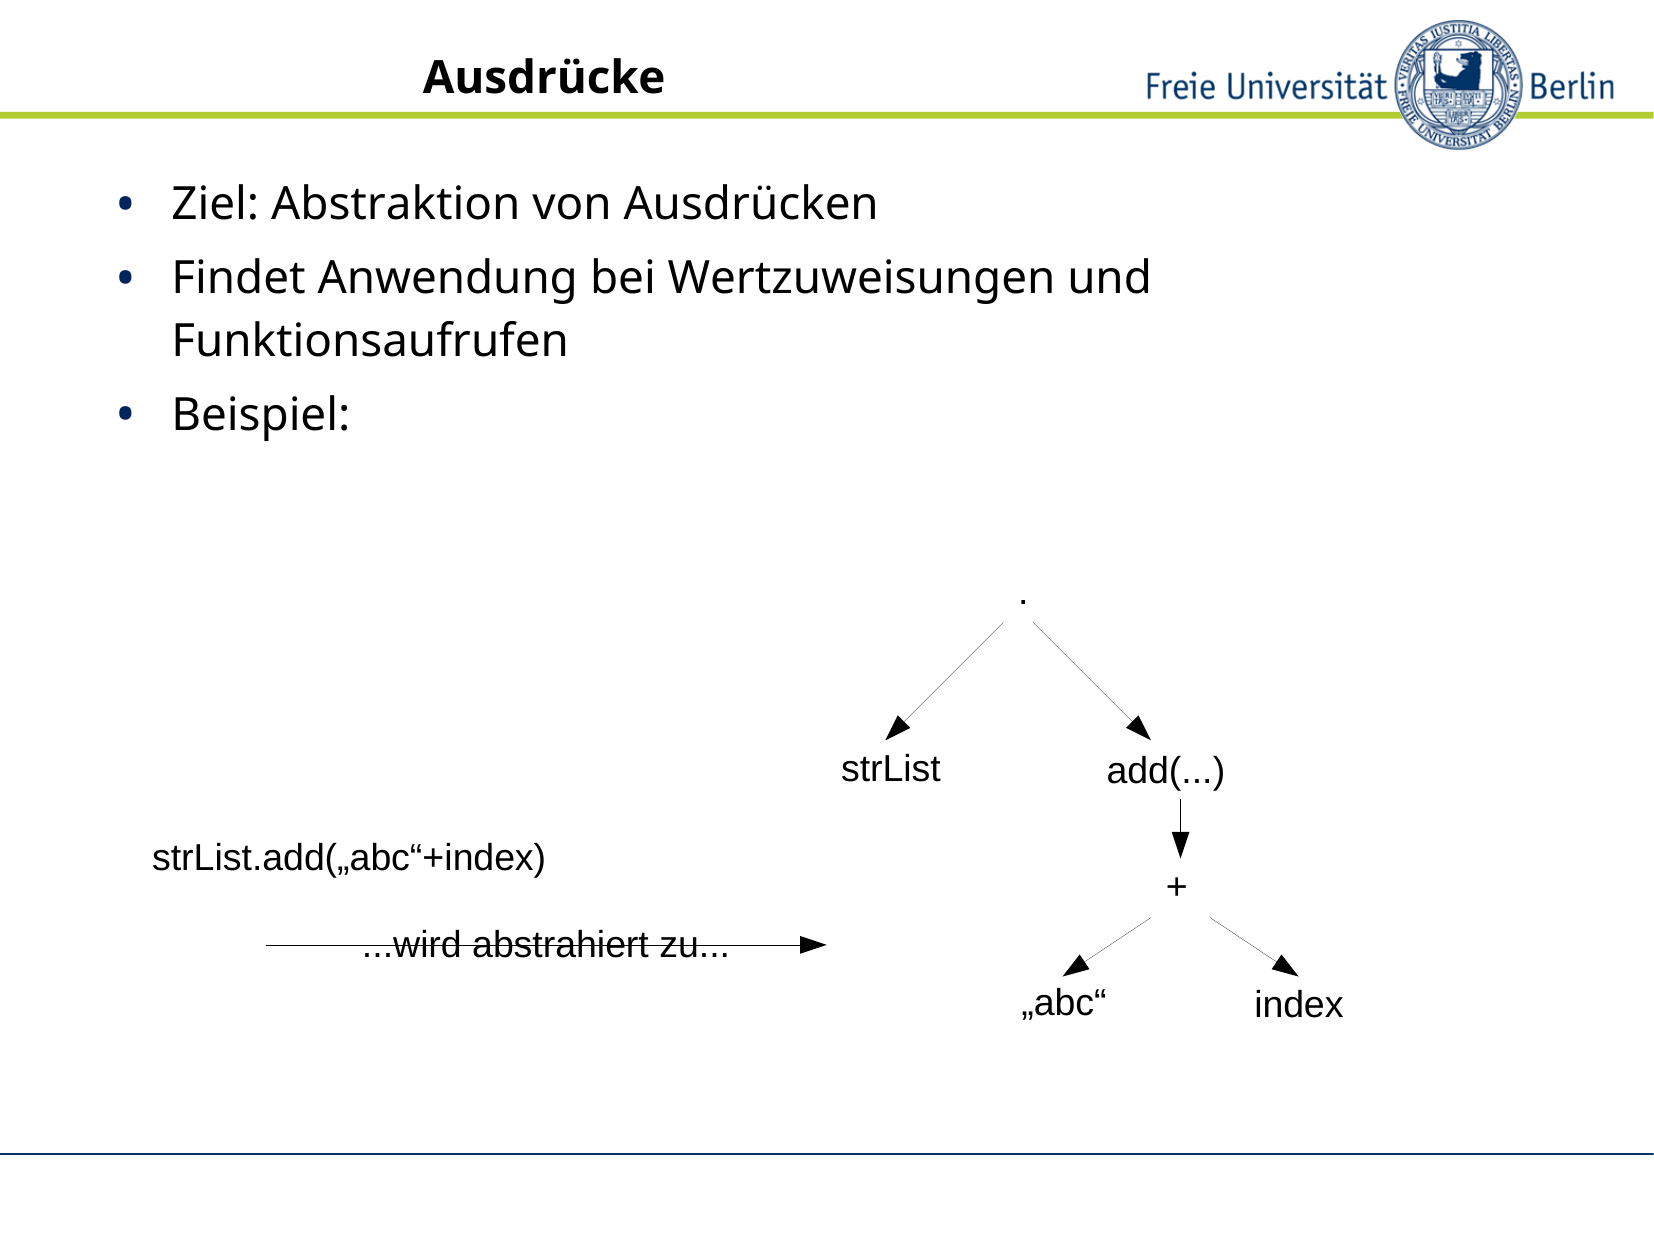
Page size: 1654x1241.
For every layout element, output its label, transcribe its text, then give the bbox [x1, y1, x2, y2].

list Ziel: Abstraktion von Ausdrücken Findet Anwendung bei Wertzuweisungen und Funktionsaufrufen Beispiel: [115, 170, 1418, 415]
text_box index [1239, 976, 1359, 1034]
text_box strList.add(„abc“+index) [137, 828, 562, 886]
text_box strList [826, 740, 956, 798]
text_box + [1151, 858, 1203, 916]
text_box „abc“ [1006, 974, 1122, 1032]
text_box add(...) [1091, 742, 1241, 800]
text_box . [1003, 563, 1044, 621]
title Ausdrücke [422, 7, 1654, 145]
picture [1139, 145, 1620, 151]
